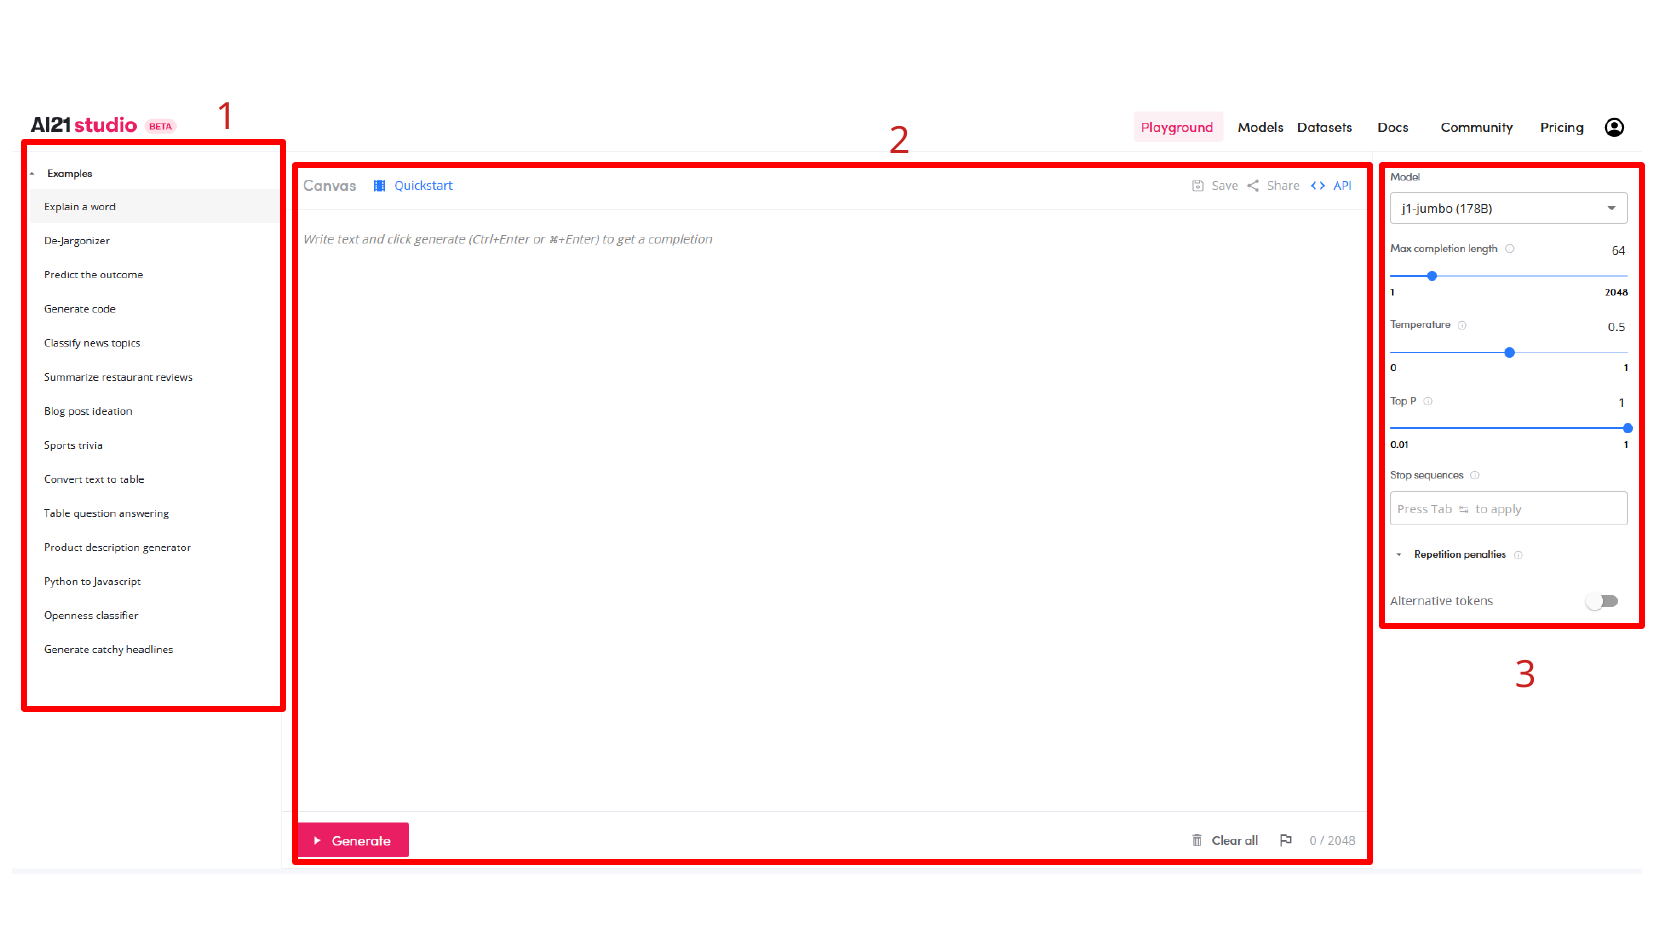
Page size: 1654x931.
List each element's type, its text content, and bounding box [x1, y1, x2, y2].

picture [27, 145, 280, 706]
text_box 1 [200, 82, 367, 145]
picture [1385, 168, 1639, 623]
picture [298, 168, 1367, 859]
text_box 3 [1500, 640, 1560, 703]
picture [12, 106, 1642, 875]
text_box 2 [874, 106, 945, 169]
